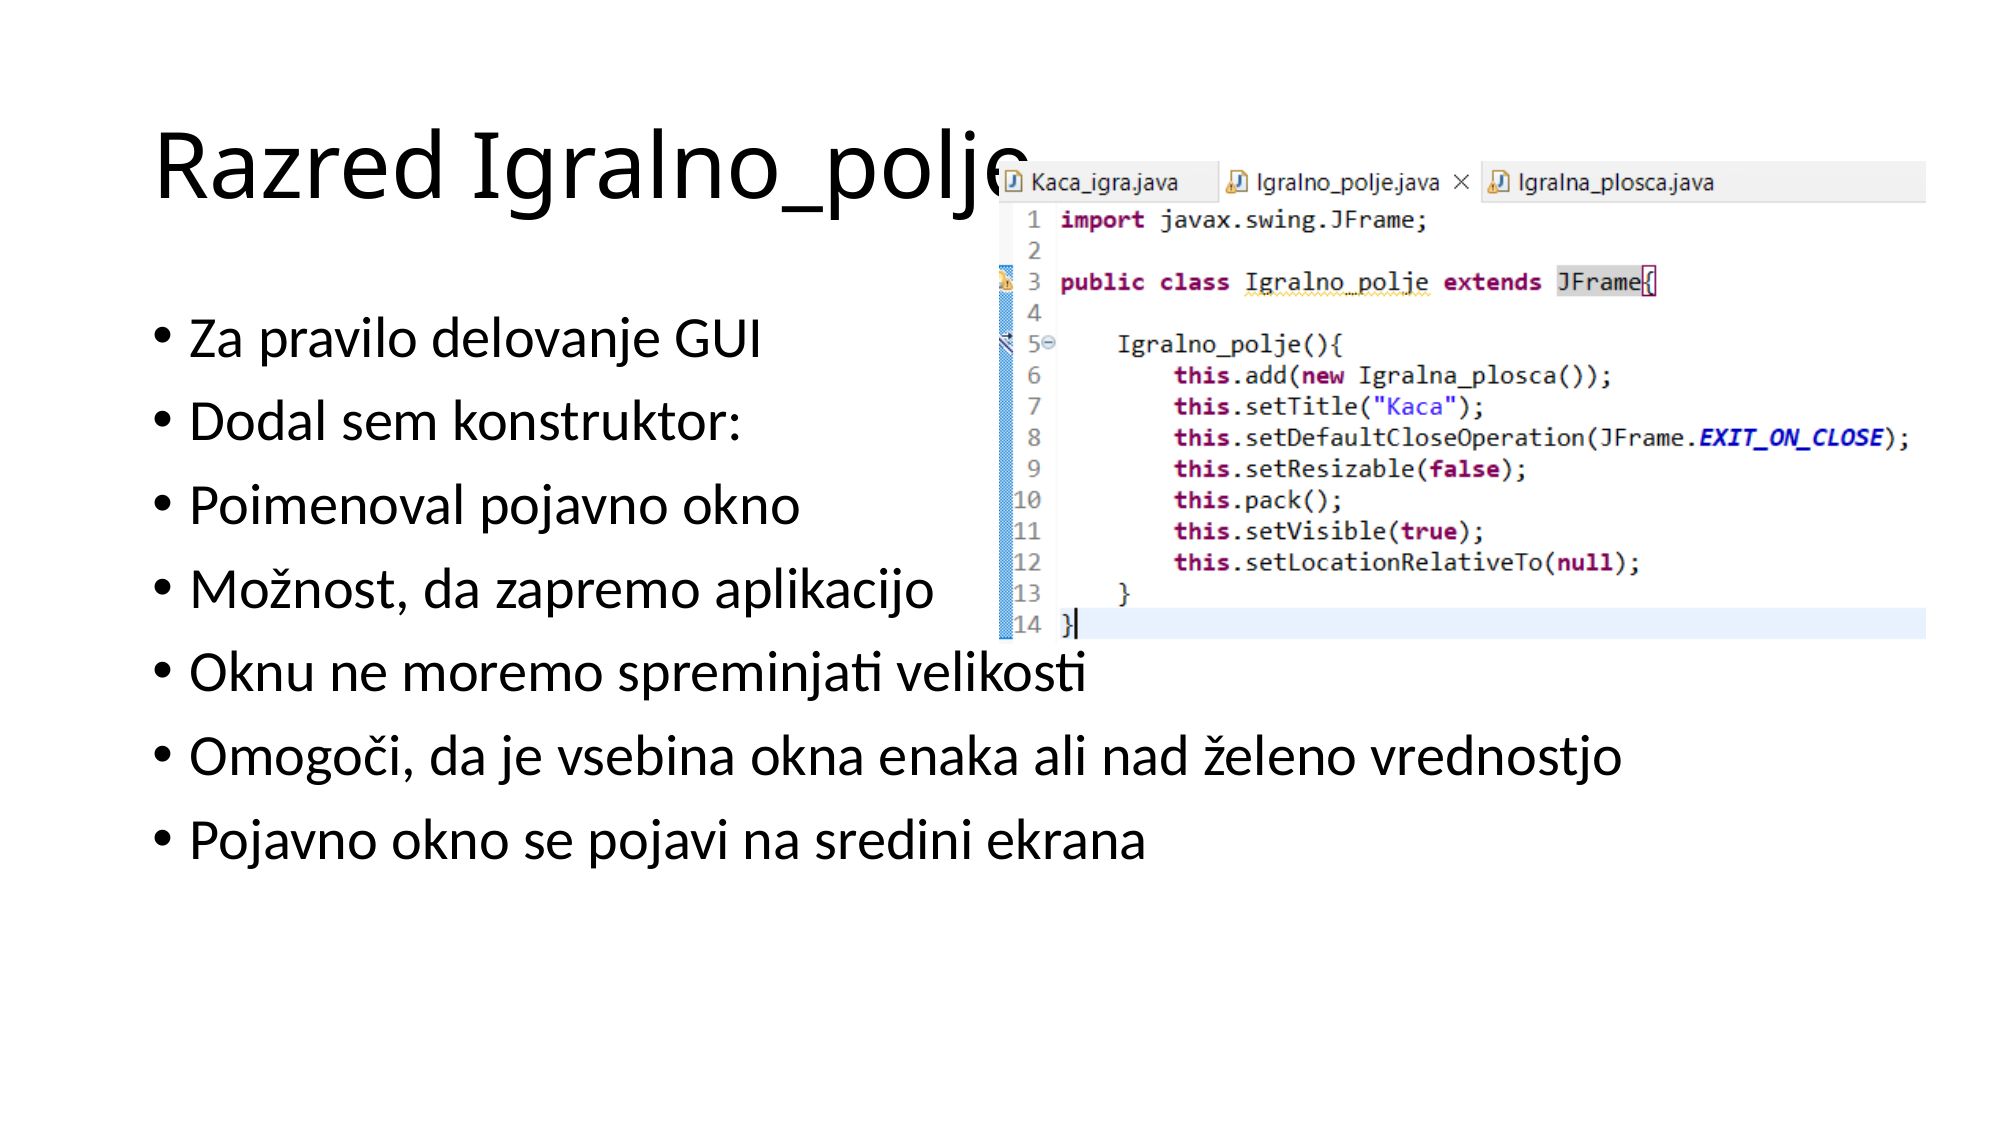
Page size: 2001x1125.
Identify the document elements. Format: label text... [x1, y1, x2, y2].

picture [999, 161, 1926, 644]
list Za pravilo delovanje GUI Dodal sem konstruktor: Poimenoval pojavno okno Možnost, da zapremo aplikacijo Oknu ne moremo spreminjati velikosti Omogoči, da je vsebina okna enaka ali nad želeno vrednostjo Pojavno okno se pojavi na sredini ekrana [137, 299, 1863, 1014]
title Razred Igralno_polje [137, 59, 1863, 278]
